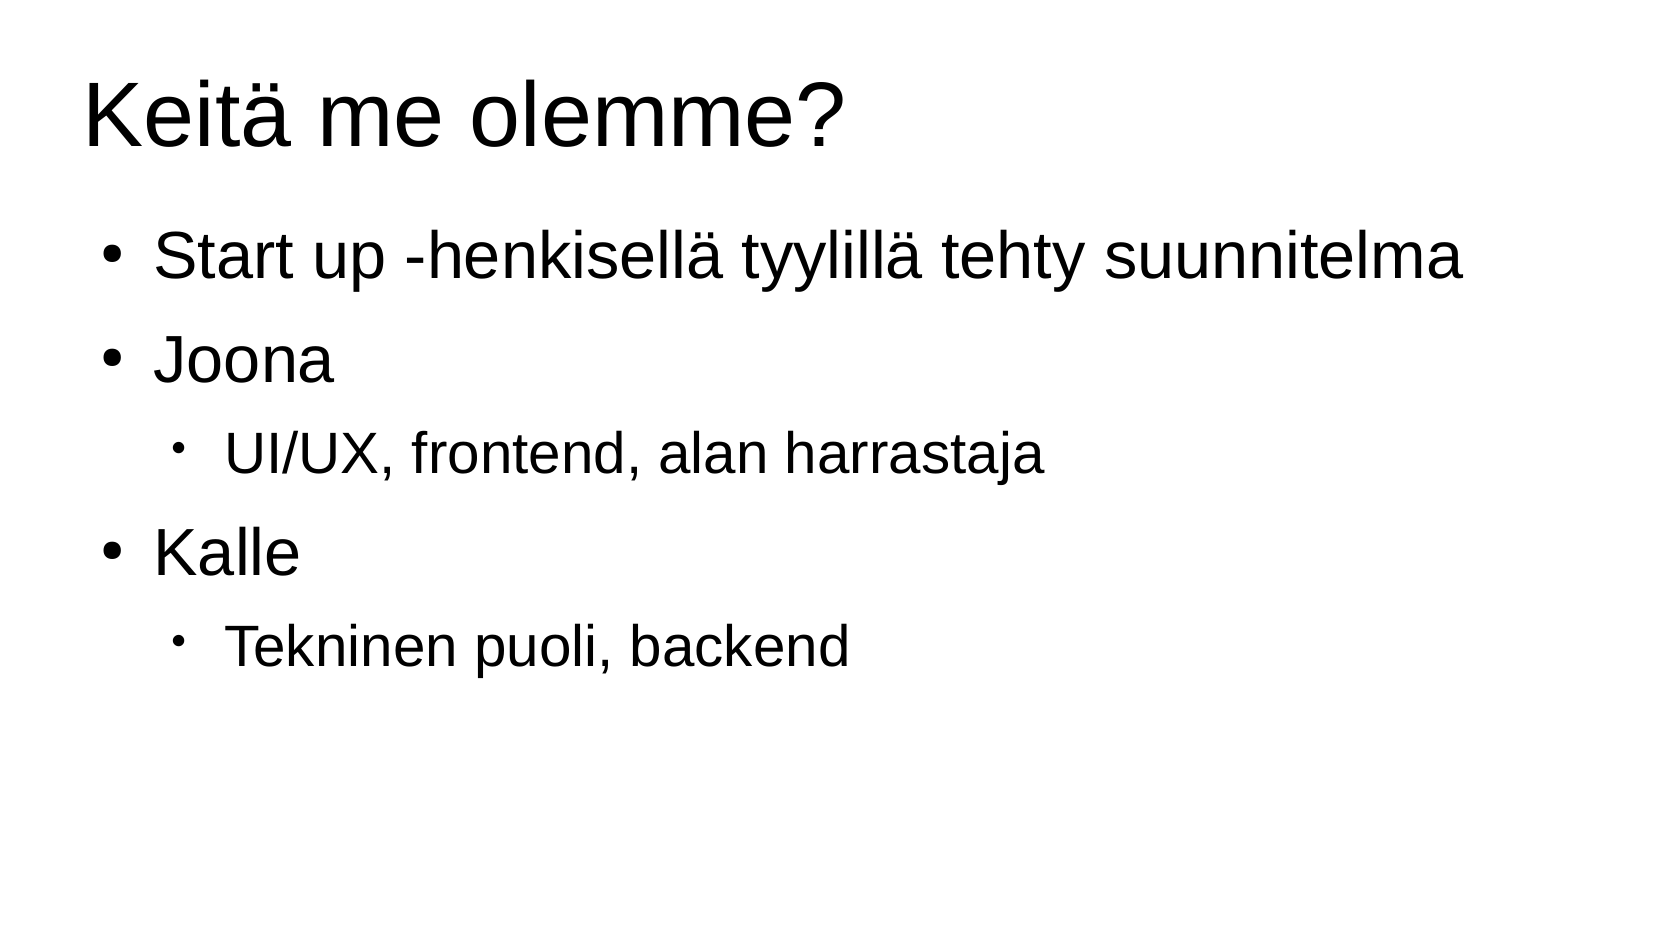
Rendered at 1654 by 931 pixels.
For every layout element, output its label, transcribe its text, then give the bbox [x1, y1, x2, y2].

title Keitä me olemme? [82, 37, 1571, 193]
list Start up -henkisellä tyylillä tehty suunnitelma Joona UI/UX, frontend, alan harrastaja Kalle Tekninen puoli, backend [82, 217, 1571, 758]
